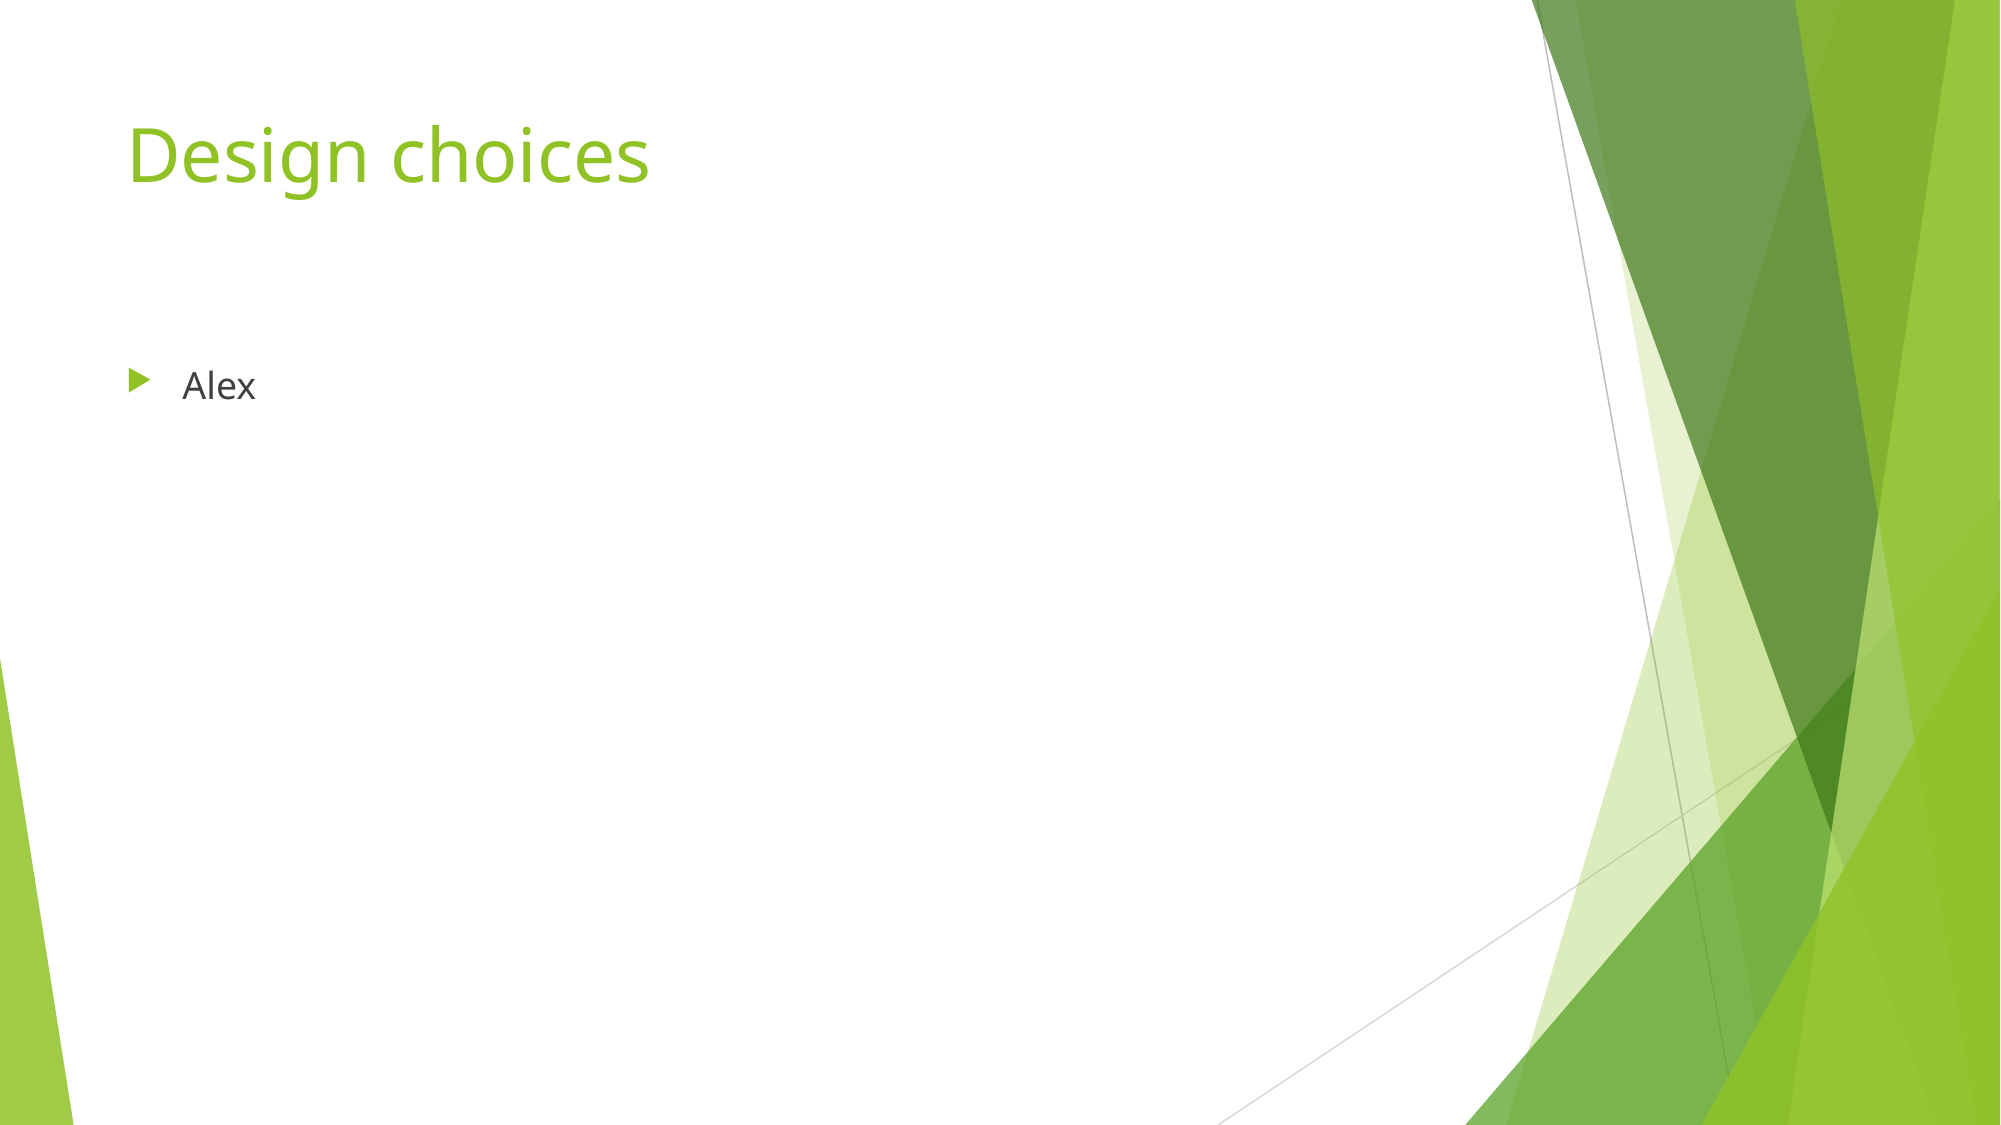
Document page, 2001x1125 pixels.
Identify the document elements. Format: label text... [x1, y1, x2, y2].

title Design choices [111, 99, 1522, 317]
list Alex [111, 354, 1522, 992]
